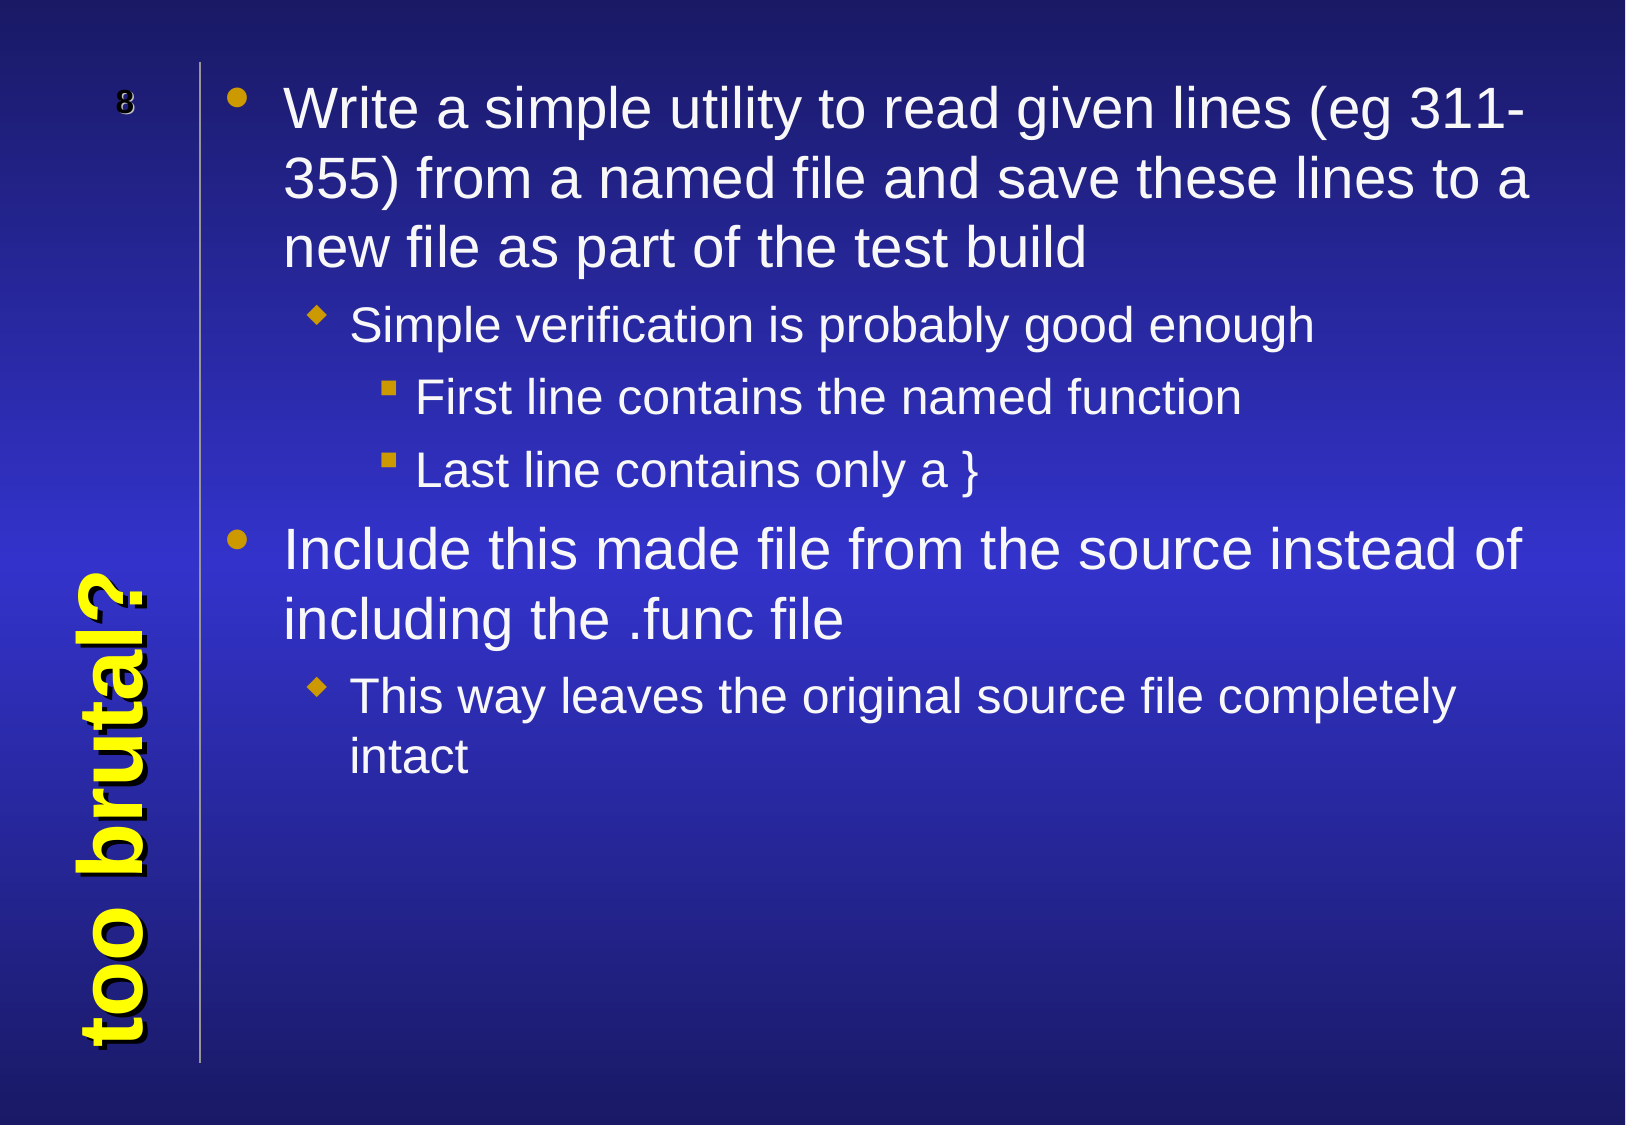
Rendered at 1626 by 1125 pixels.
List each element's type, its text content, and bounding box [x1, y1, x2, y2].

title too brutal? [37, 162, 176, 1063]
text_box Write a simple utility to read given lines (eg 311-355) from a named file and save these lines to a new file as part of the test build Simple verification is probably good enough First line contains the named function Last line contains only a } Include this made file from the source instead of including the .func file This way leaves the original source file completely intact [212, 62, 1550, 1063]
